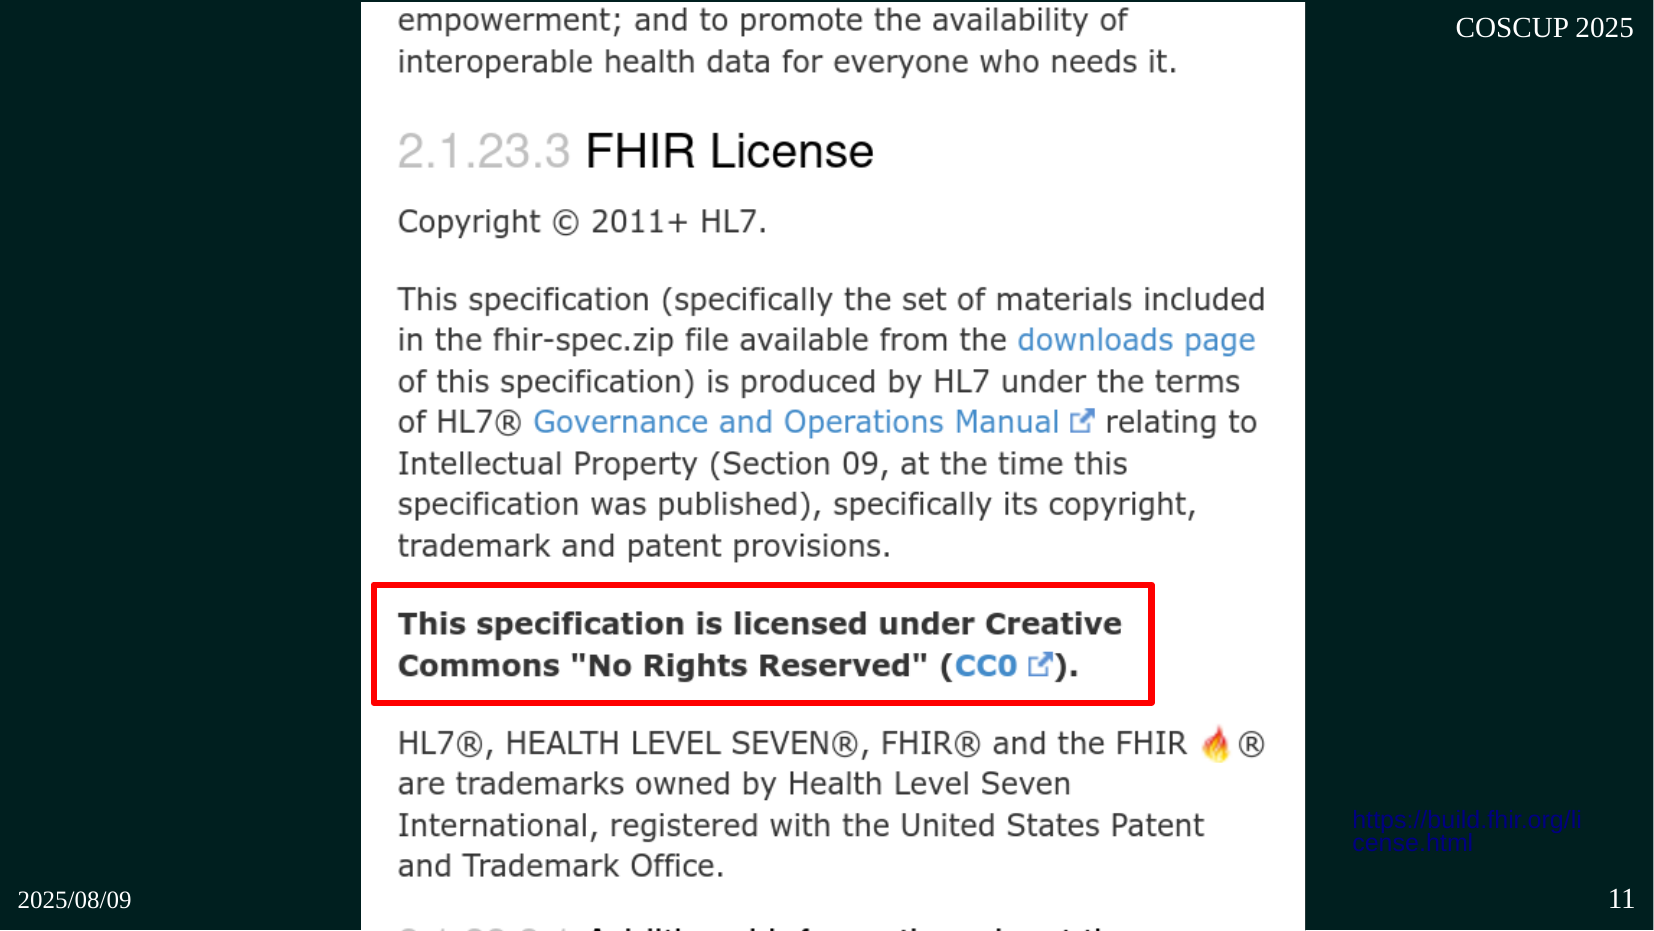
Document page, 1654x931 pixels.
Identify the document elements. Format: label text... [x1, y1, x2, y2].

picture [361, 2, 1307, 931]
title https://build.fhir.org/license.html [1352, 785, 1583, 882]
